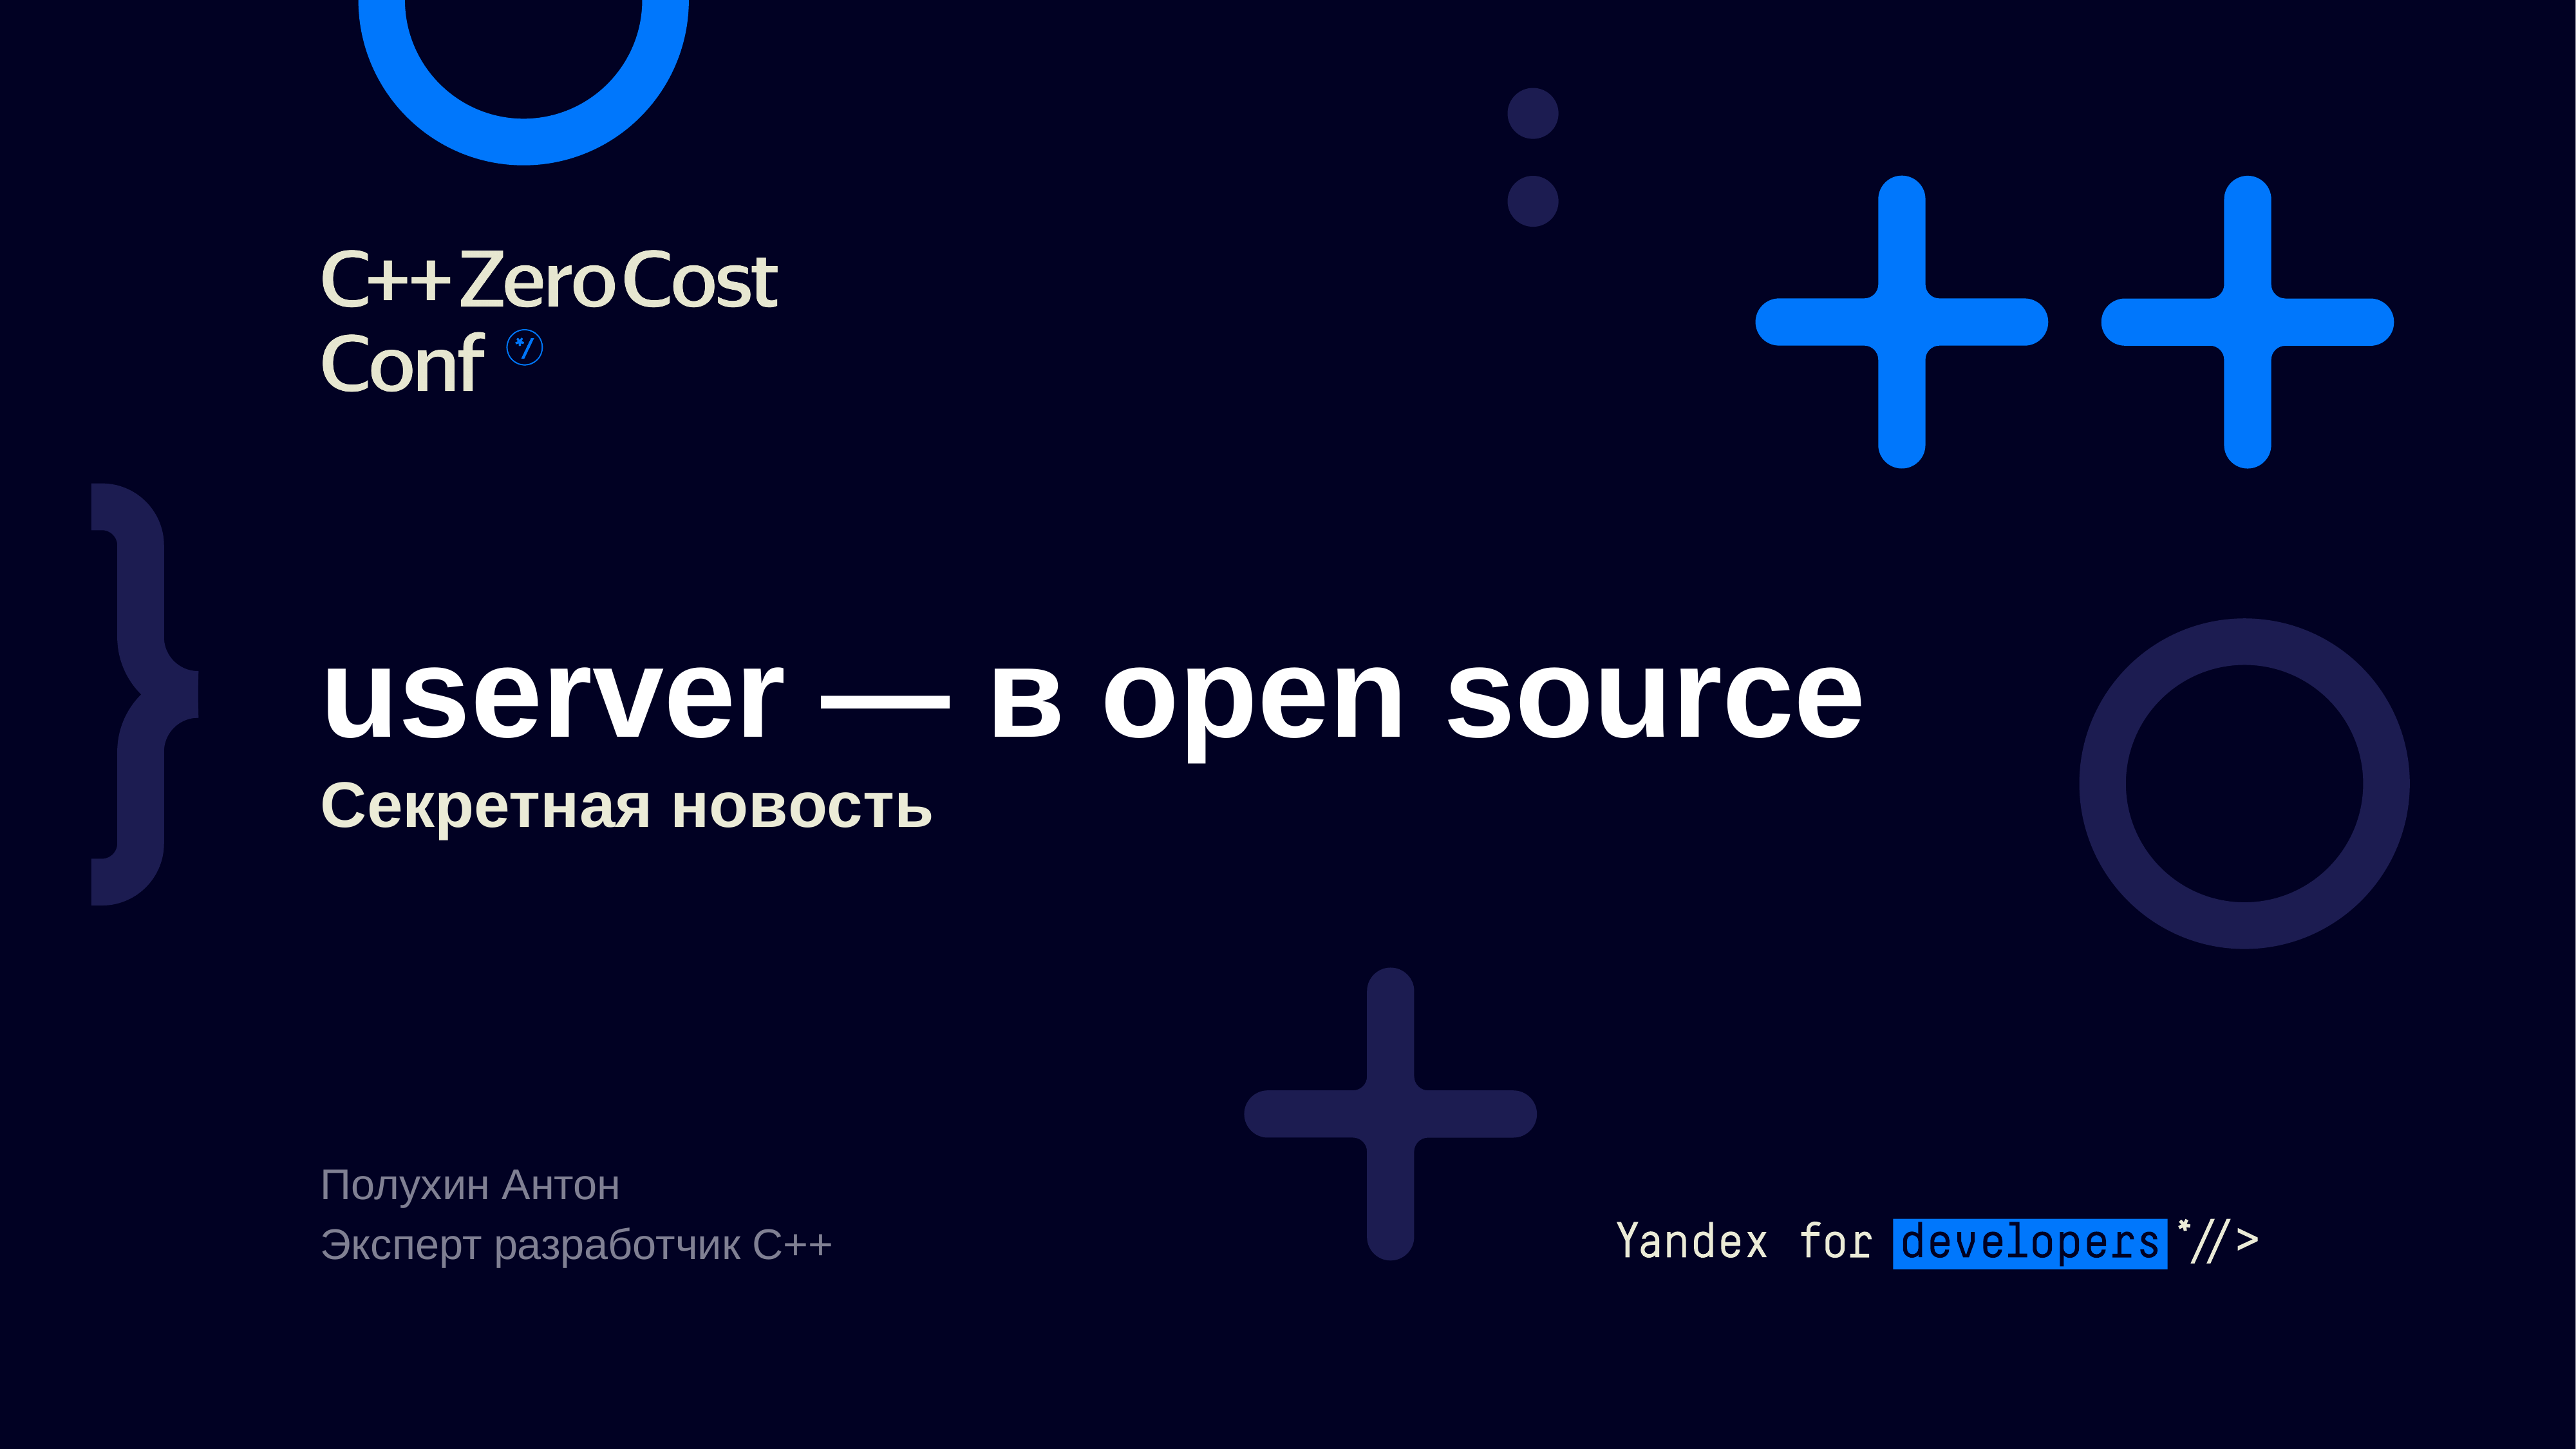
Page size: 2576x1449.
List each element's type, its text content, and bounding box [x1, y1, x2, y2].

title userver — в open source Секретная новость [320, 442, 2280, 985]
subtitle Полухин Антон Эксперт разработчик C++ [320, 1072, 1134, 1268]
picture [320, 238, 789, 410]
